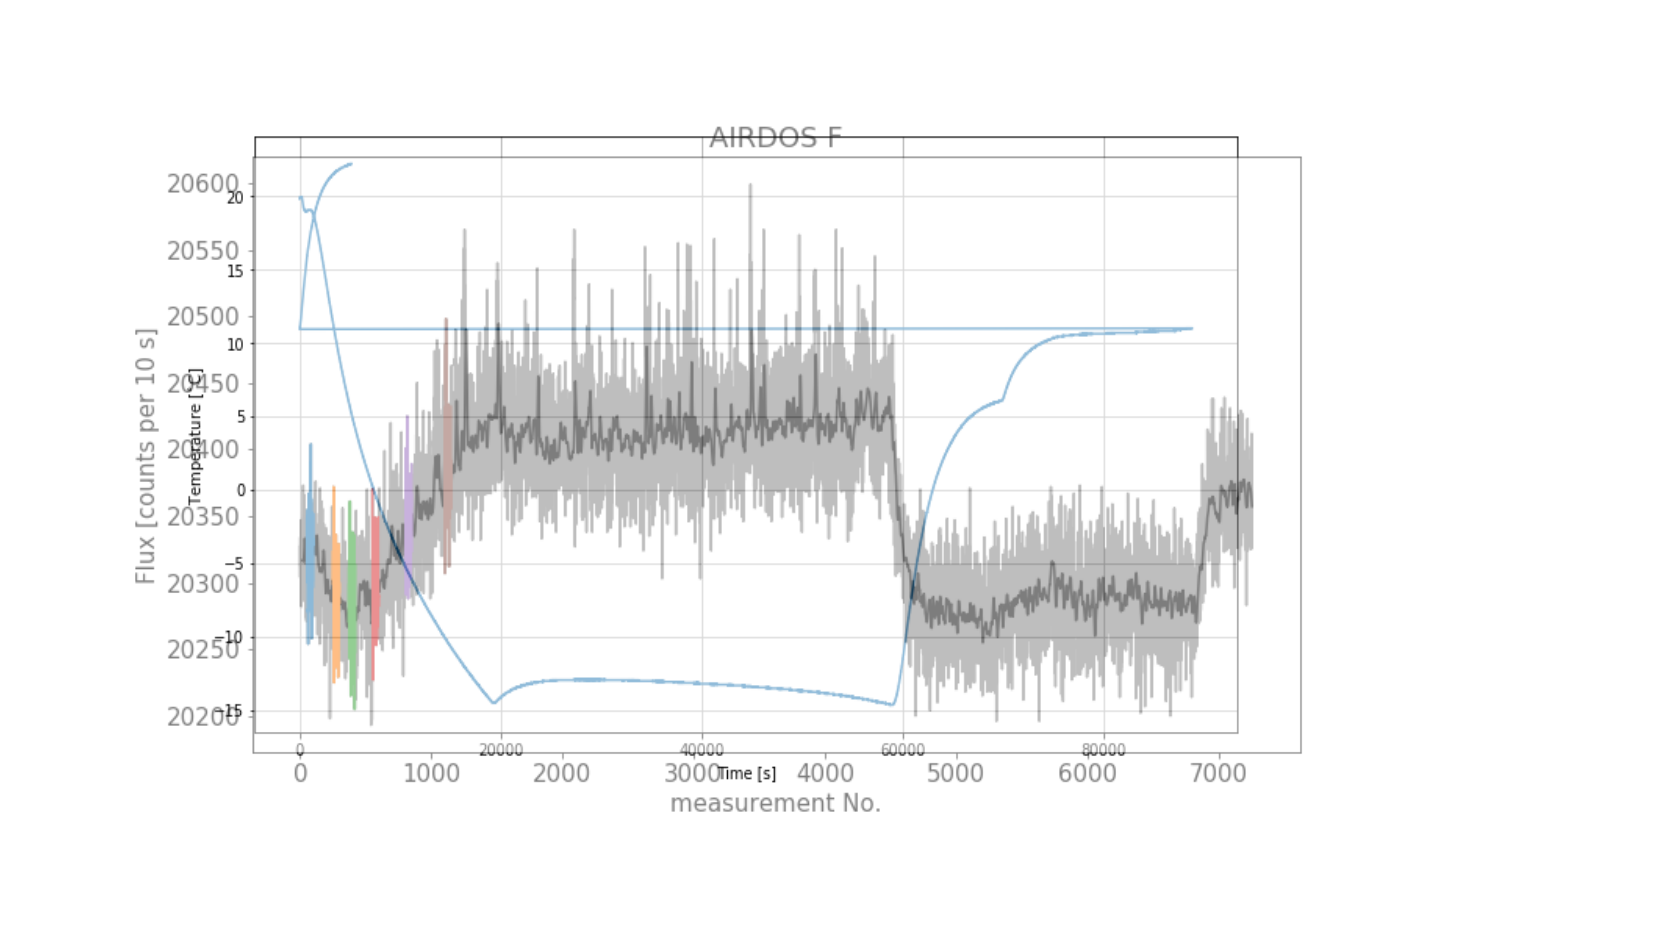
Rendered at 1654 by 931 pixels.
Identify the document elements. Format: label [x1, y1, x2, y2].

picture [84, 63, 1435, 851]
